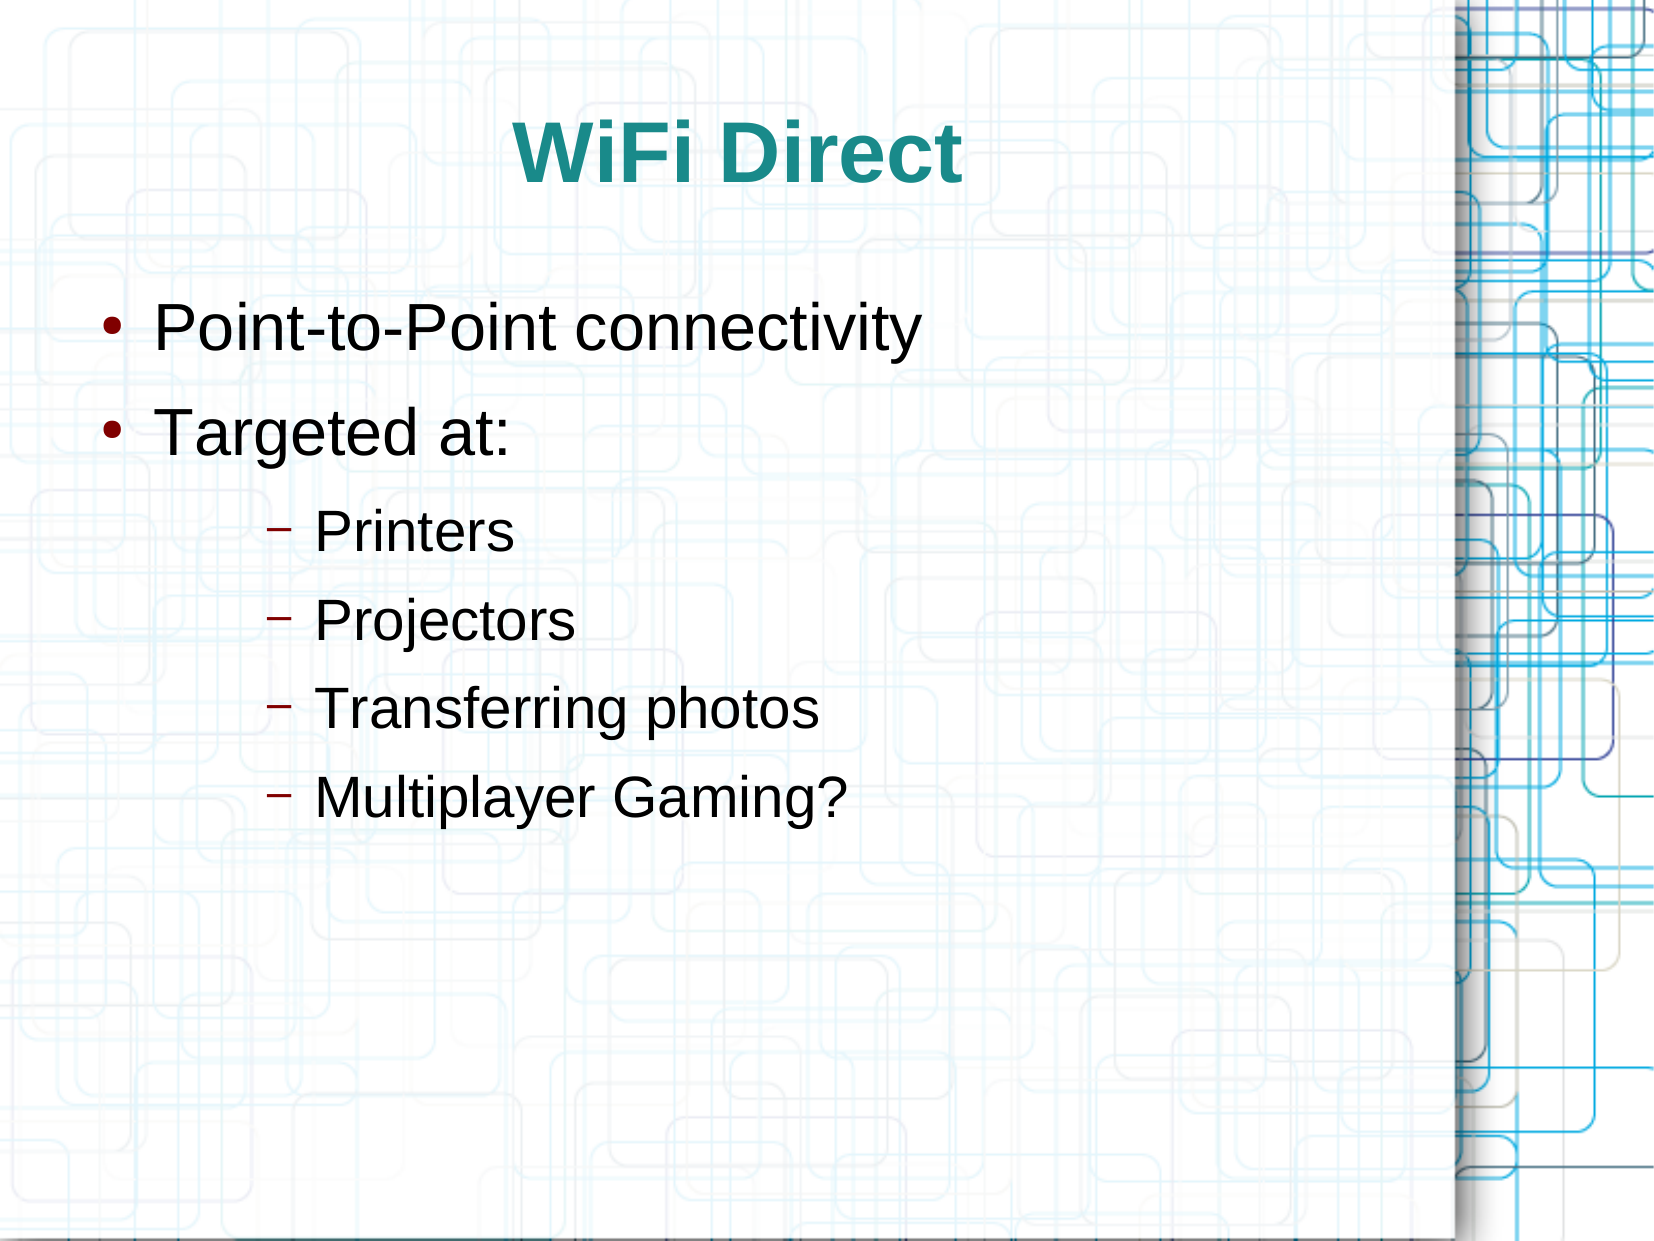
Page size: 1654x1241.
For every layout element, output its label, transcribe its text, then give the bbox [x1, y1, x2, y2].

title WiFi Direct [59, 49, 1418, 257]
picture [0, 0, 1654, 1241]
list Point-to-Point connectivity Targeted at: Printers Projectors Transferring photos Multiplayer Gaming? [82, 290, 1418, 1010]
